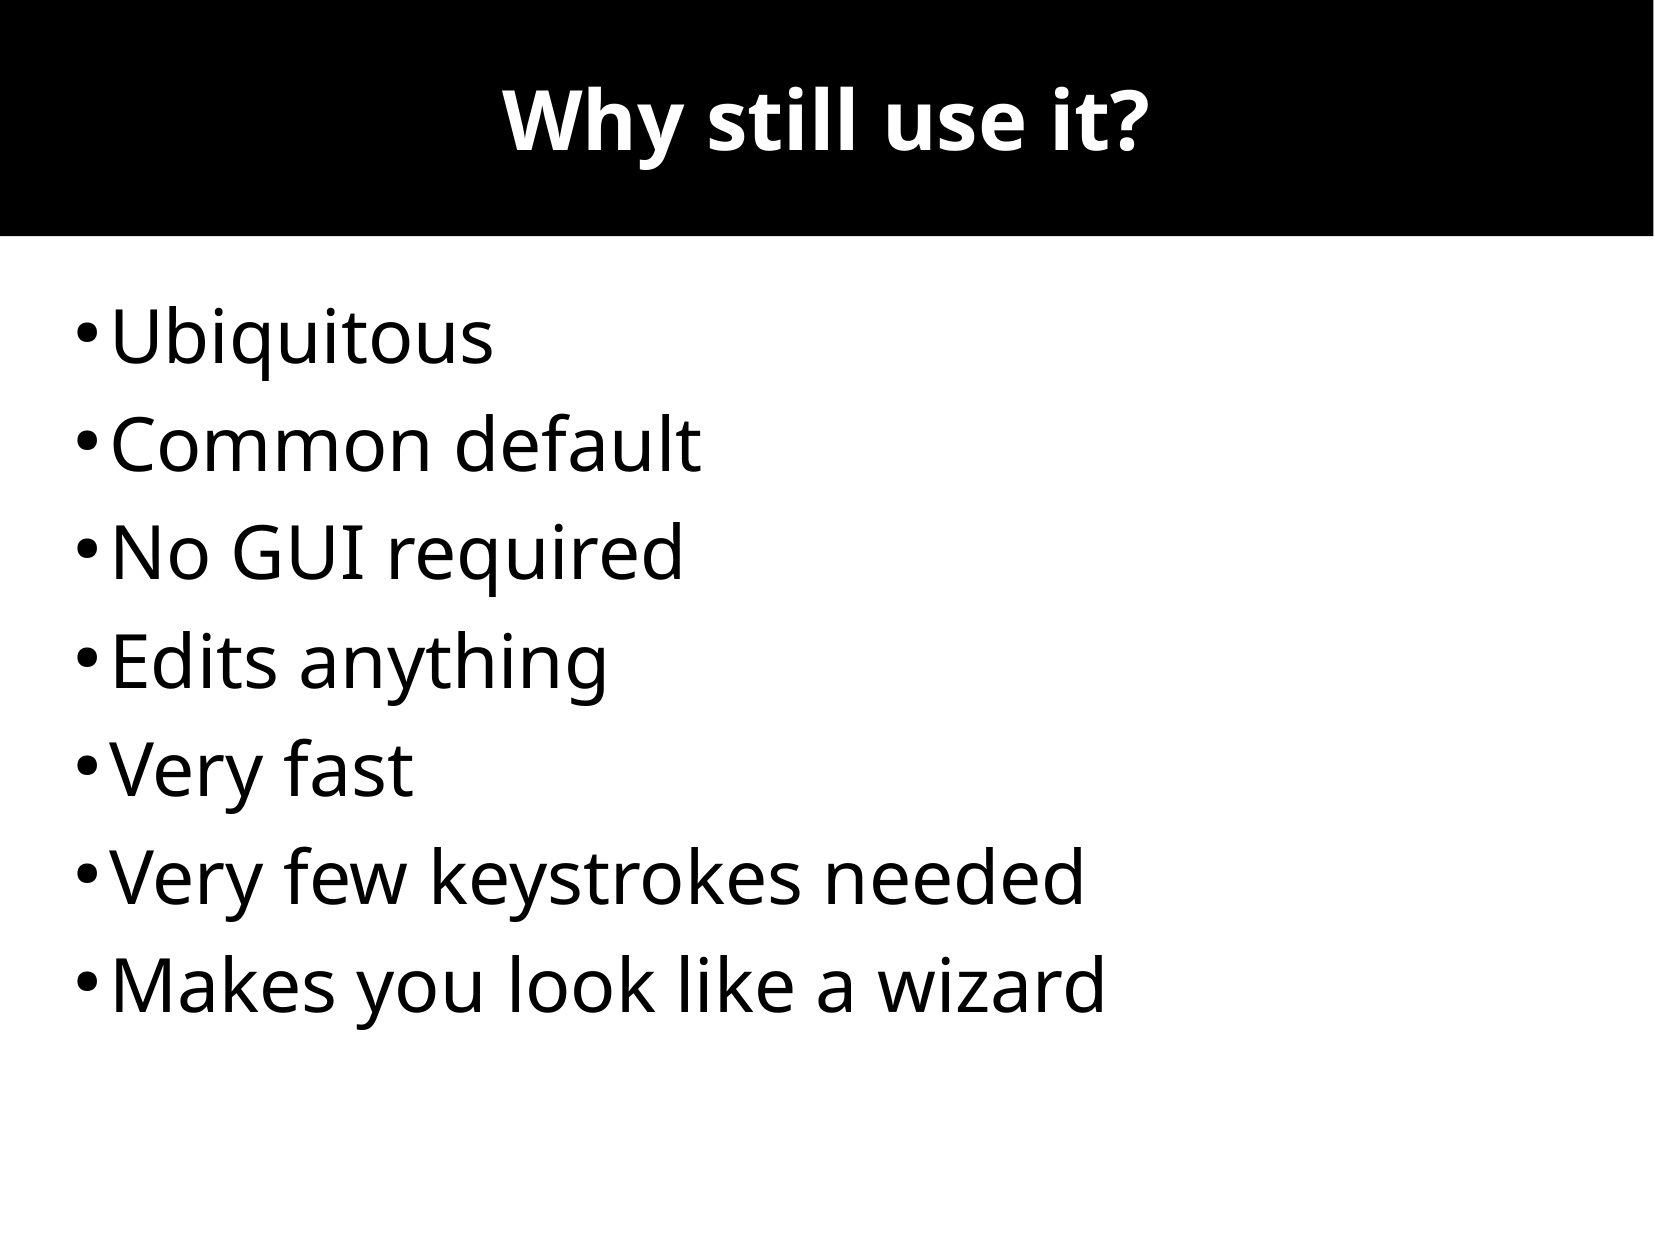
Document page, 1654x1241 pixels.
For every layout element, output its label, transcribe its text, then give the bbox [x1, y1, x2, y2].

subtitle Why still use it? [0, 0, 1654, 237]
text_box Ubiquitous Common default No GUI required Edits anything Very fast Very few keystrokes needed Makes you look like a wizard [59, 275, 1314, 1193]
